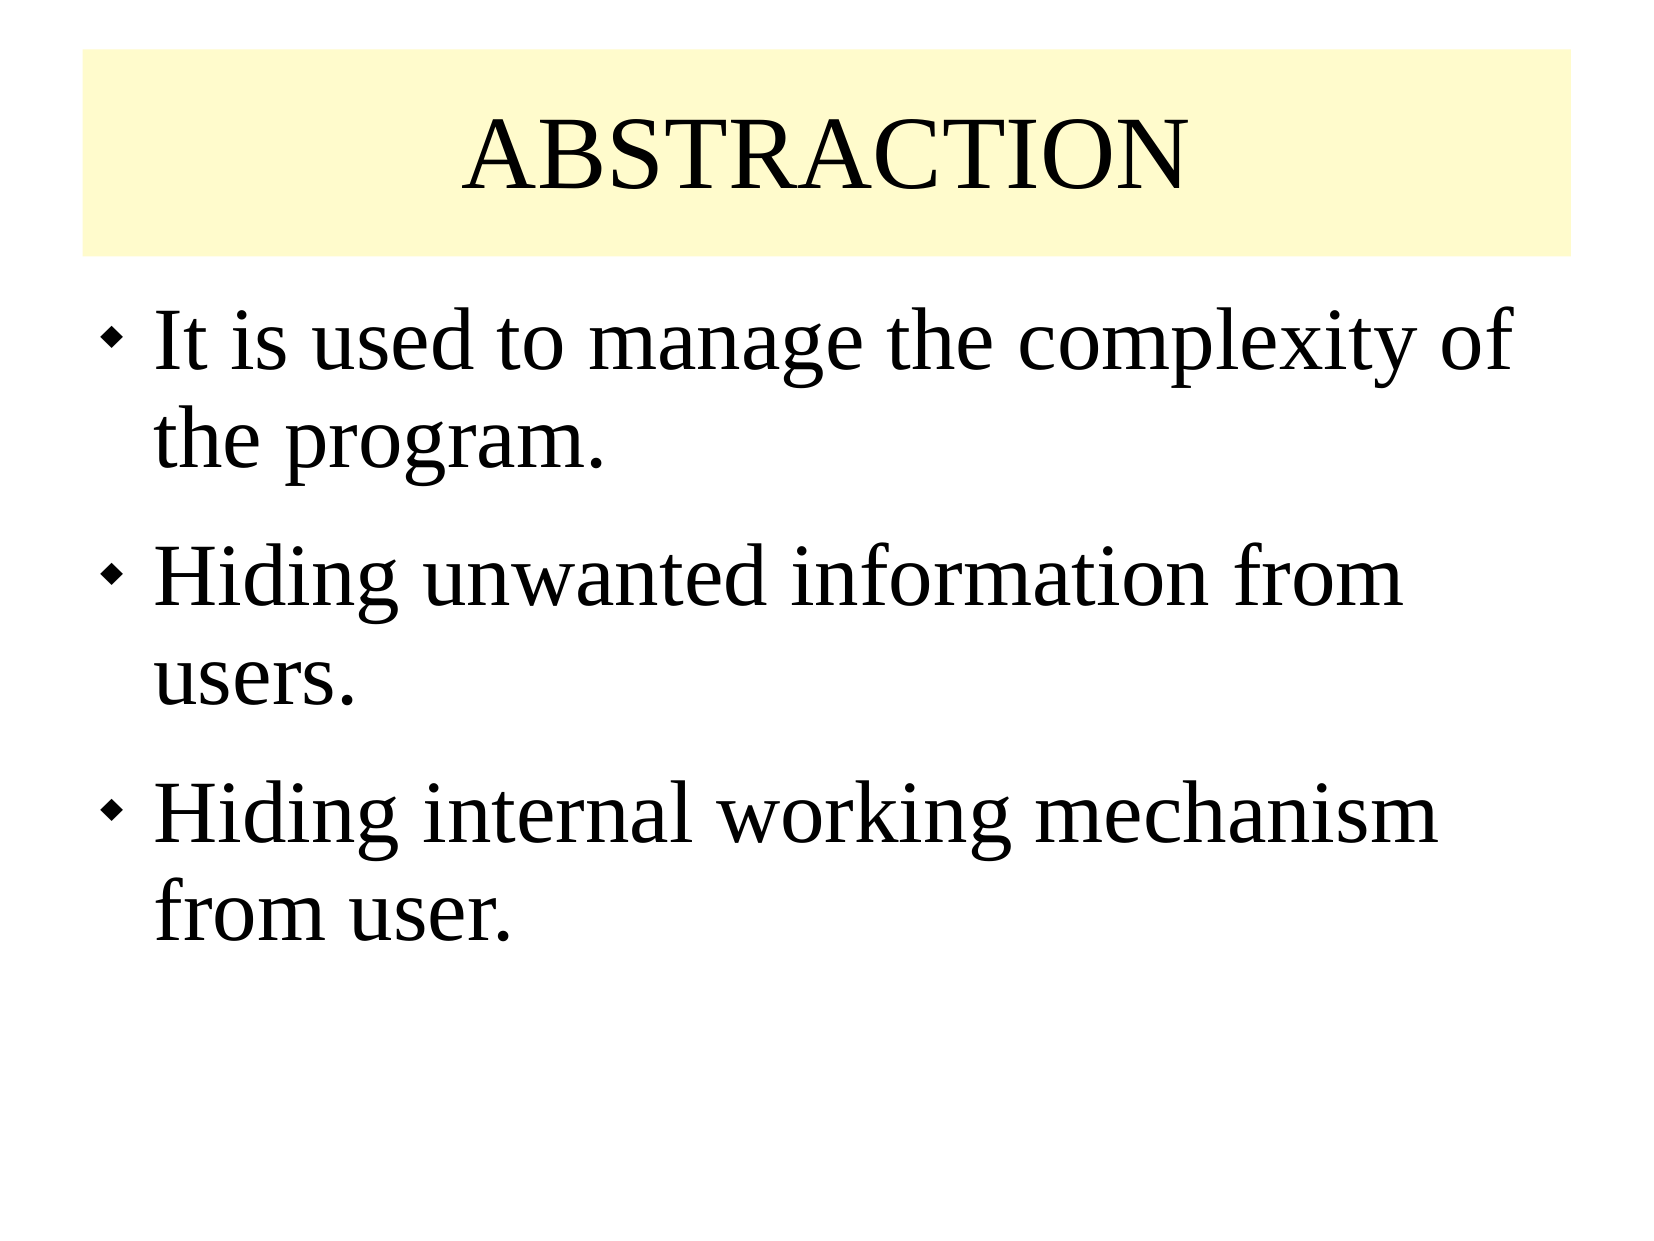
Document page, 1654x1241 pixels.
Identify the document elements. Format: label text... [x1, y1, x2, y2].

title ABSTRACTION [82, 49, 1571, 257]
list It is used to manage the complexity of the program. Hiding unwanted information from users. Hiding internal working mechanism from user. [82, 290, 1571, 1010]
